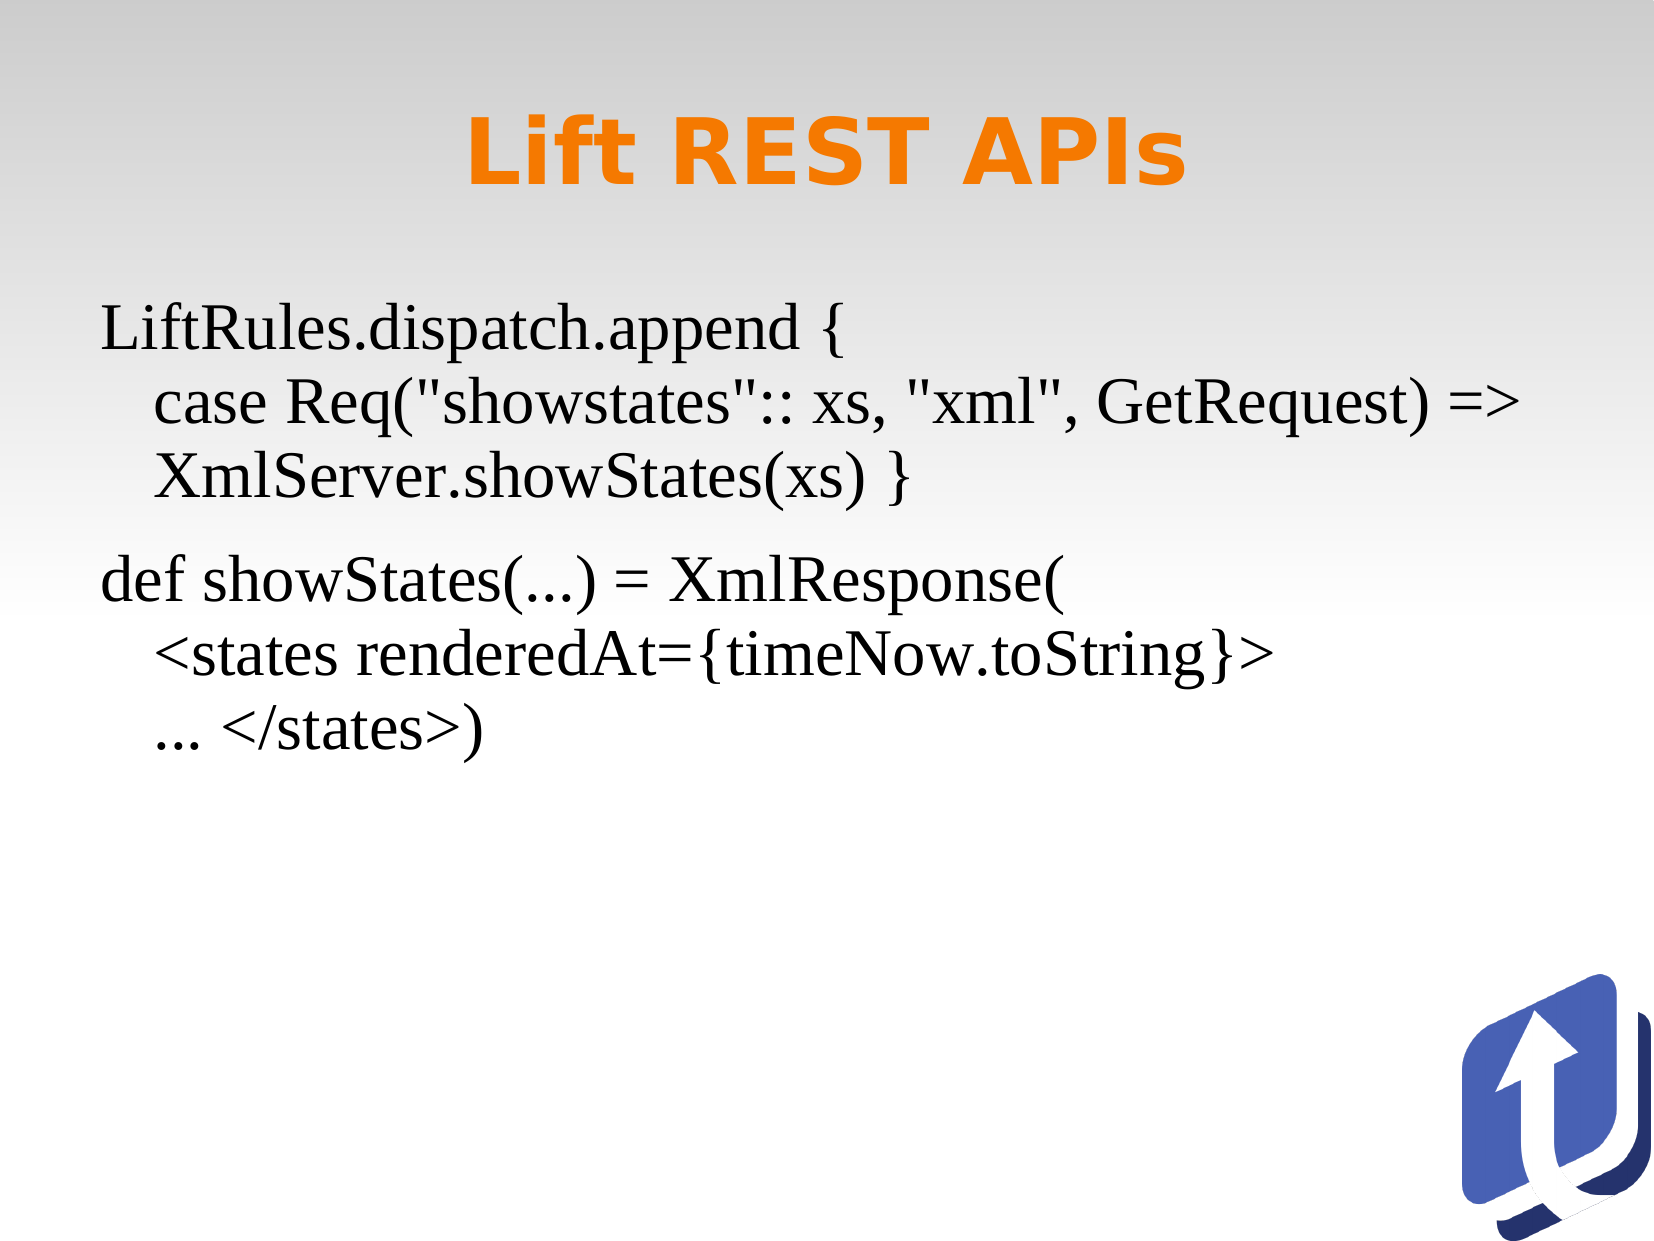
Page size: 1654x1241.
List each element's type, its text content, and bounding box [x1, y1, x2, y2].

list LiftRules.dispatch.append { case Req("showstates":: xs, "xml", GetRequest) => XmlServer.showStates(xs) } def showStates(...) = XmlResponse( <states renderedAt={timeNow.toString}> ... </states>) [82, 290, 1571, 1094]
picture [1462, 974, 1651, 1241]
title Lift REST APIs [82, 56, 1571, 250]
